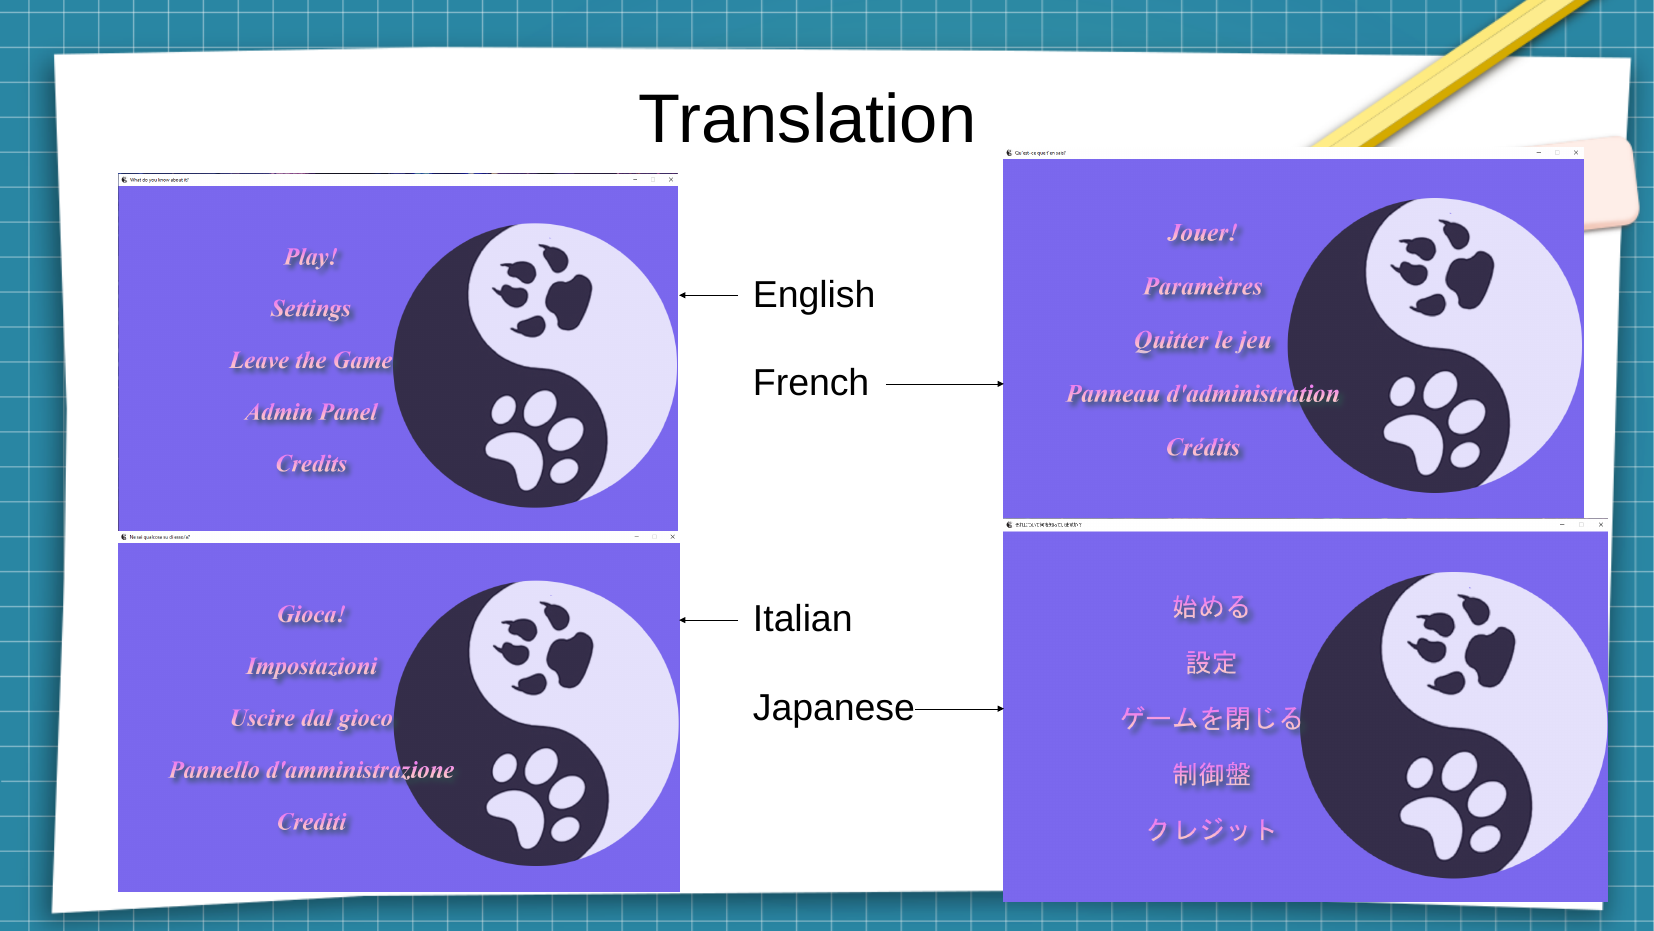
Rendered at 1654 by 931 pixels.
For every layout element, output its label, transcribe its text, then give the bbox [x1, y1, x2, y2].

text_box English [738, 265, 916, 325]
title Translation [82, 37, 1571, 193]
text_box Italian [738, 590, 886, 650]
picture [0, 0, 1654, 931]
text_box Japanese [738, 679, 945, 739]
text_box French [738, 354, 886, 414]
